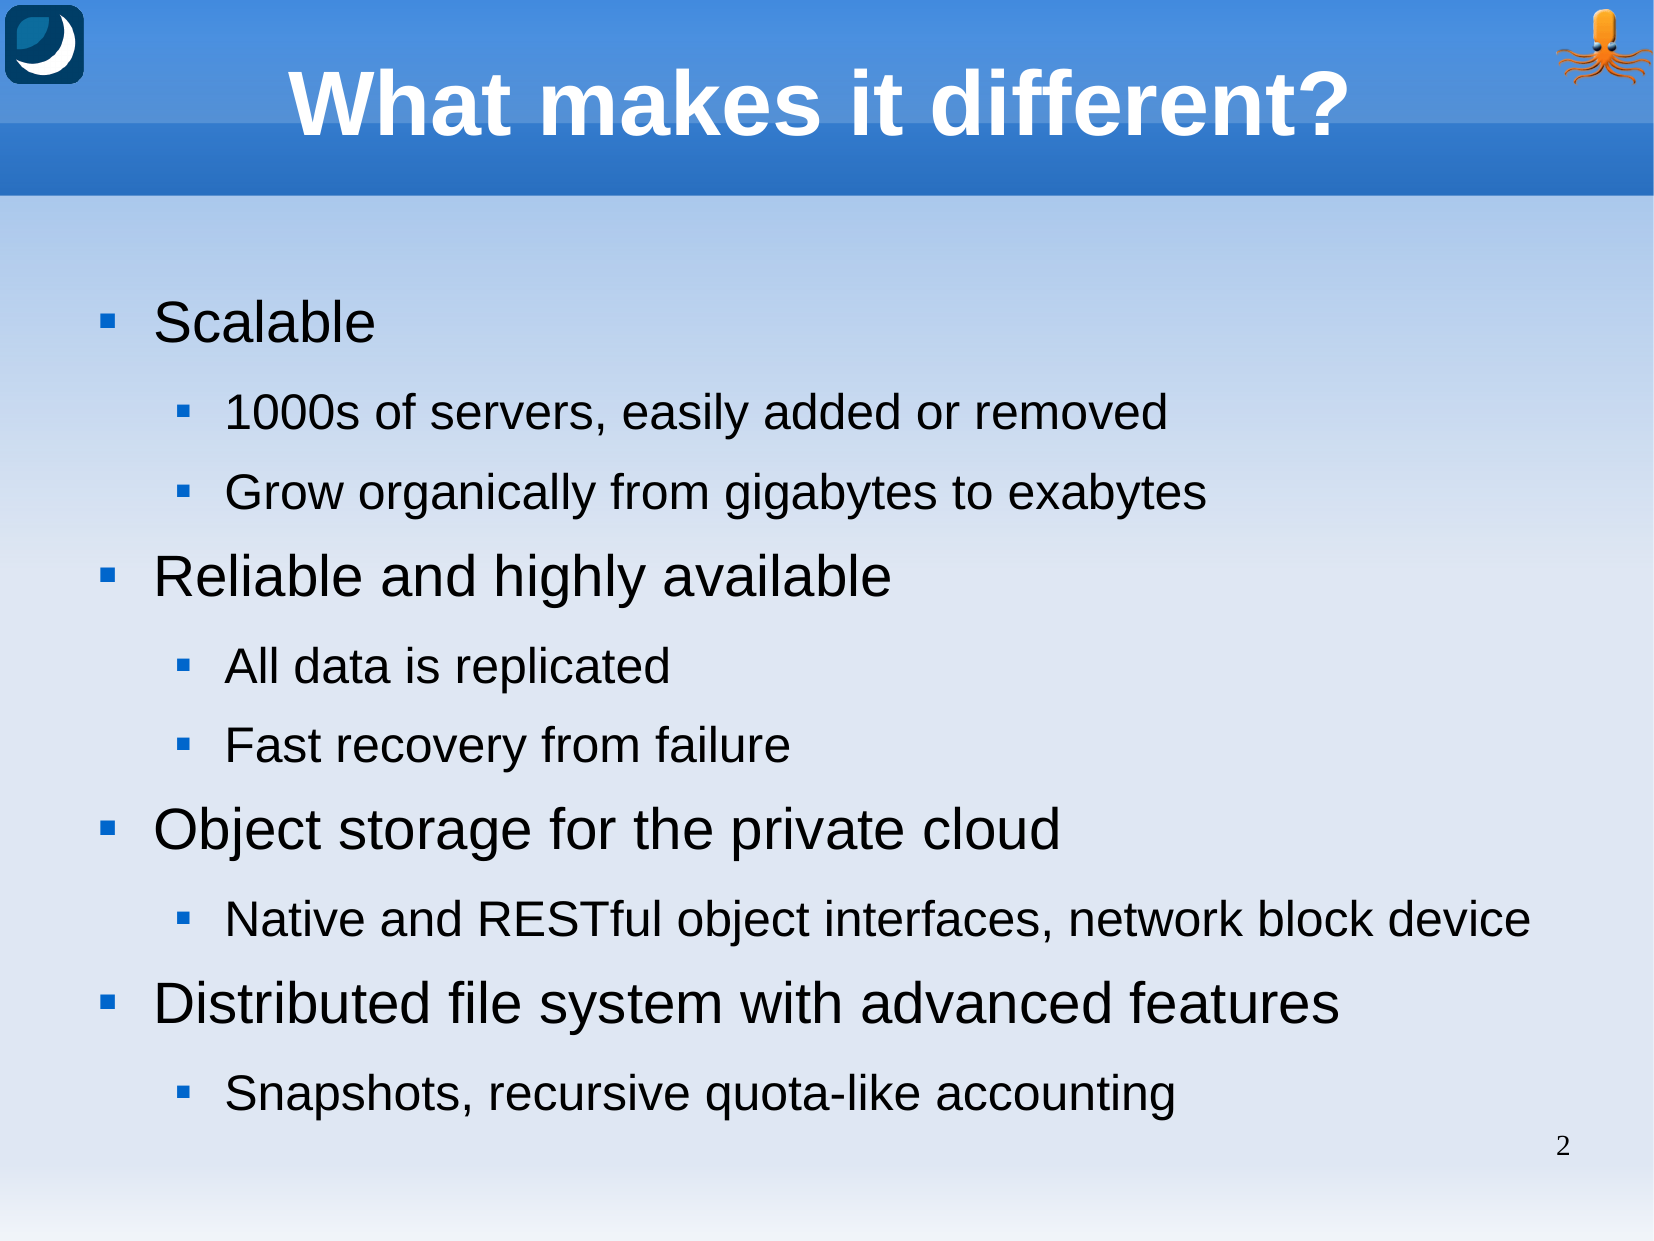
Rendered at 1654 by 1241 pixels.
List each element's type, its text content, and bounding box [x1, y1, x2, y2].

title What makes it different? [76, 0, 1565, 208]
list Scalable 1000s of servers, easily added or removed Grow organically from gigabytes to exabytes Reliable and highly available All data is replicated Fast recovery from failure Object storage for the private cloud Native and RESTful object interfaces, network block device Distributed file system with advanced features Snapshots, recursive quota-like accounting [82, 290, 1571, 1122]
picture [0, 0, 1654, 1241]
